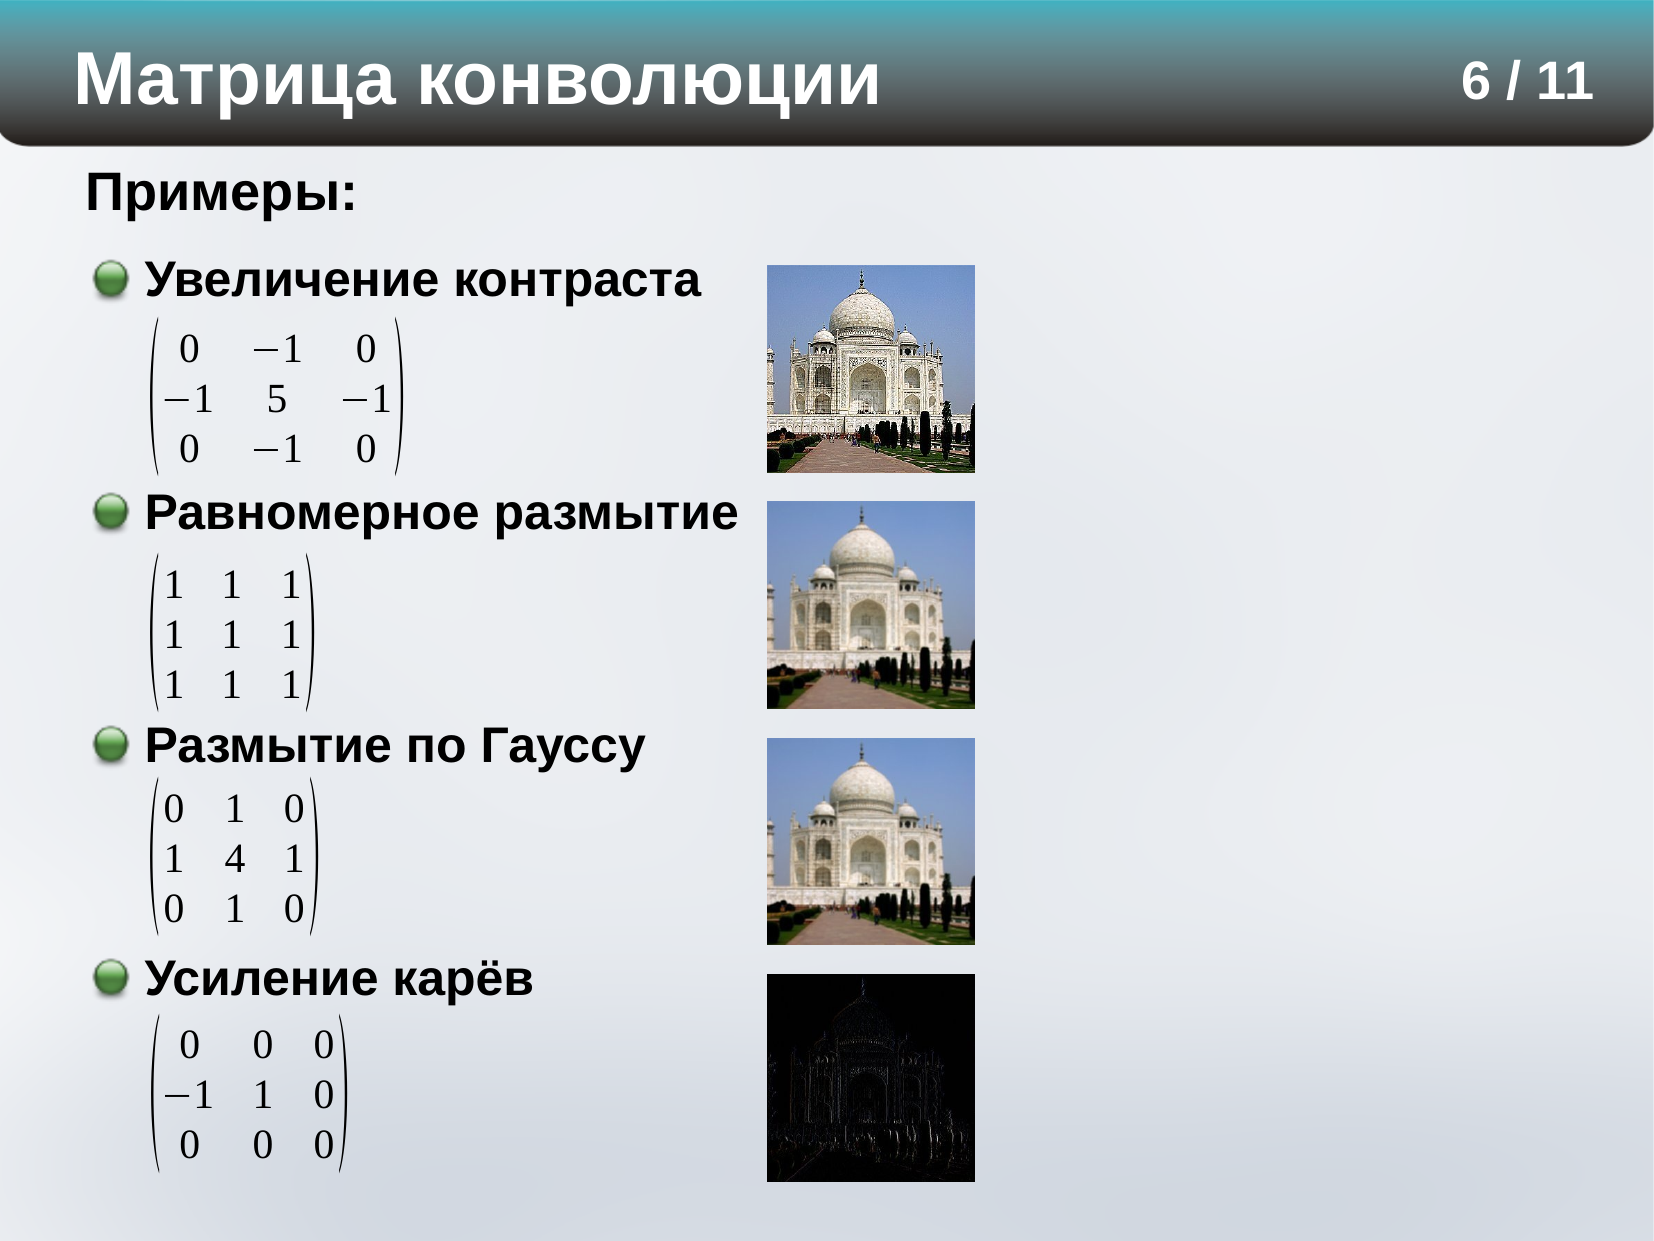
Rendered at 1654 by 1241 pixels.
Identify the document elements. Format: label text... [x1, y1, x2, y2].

picture [767, 265, 975, 473]
picture [767, 738, 975, 945]
chart [141, 774, 328, 939]
picture [0, 0, 1654, 1241]
chart [141, 1010, 356, 1176]
chart [141, 549, 323, 715]
text_box Примеры: Увеличение контраста Равномерное размытие Размытие по Гауссу Усиление карёв [70, 153, 1595, 1014]
picture [767, 501, 975, 709]
text_box 7 / 11 [1446, 42, 1654, 179]
chart [141, 313, 414, 479]
text_box Матрица конволюции [59, 29, 1418, 129]
